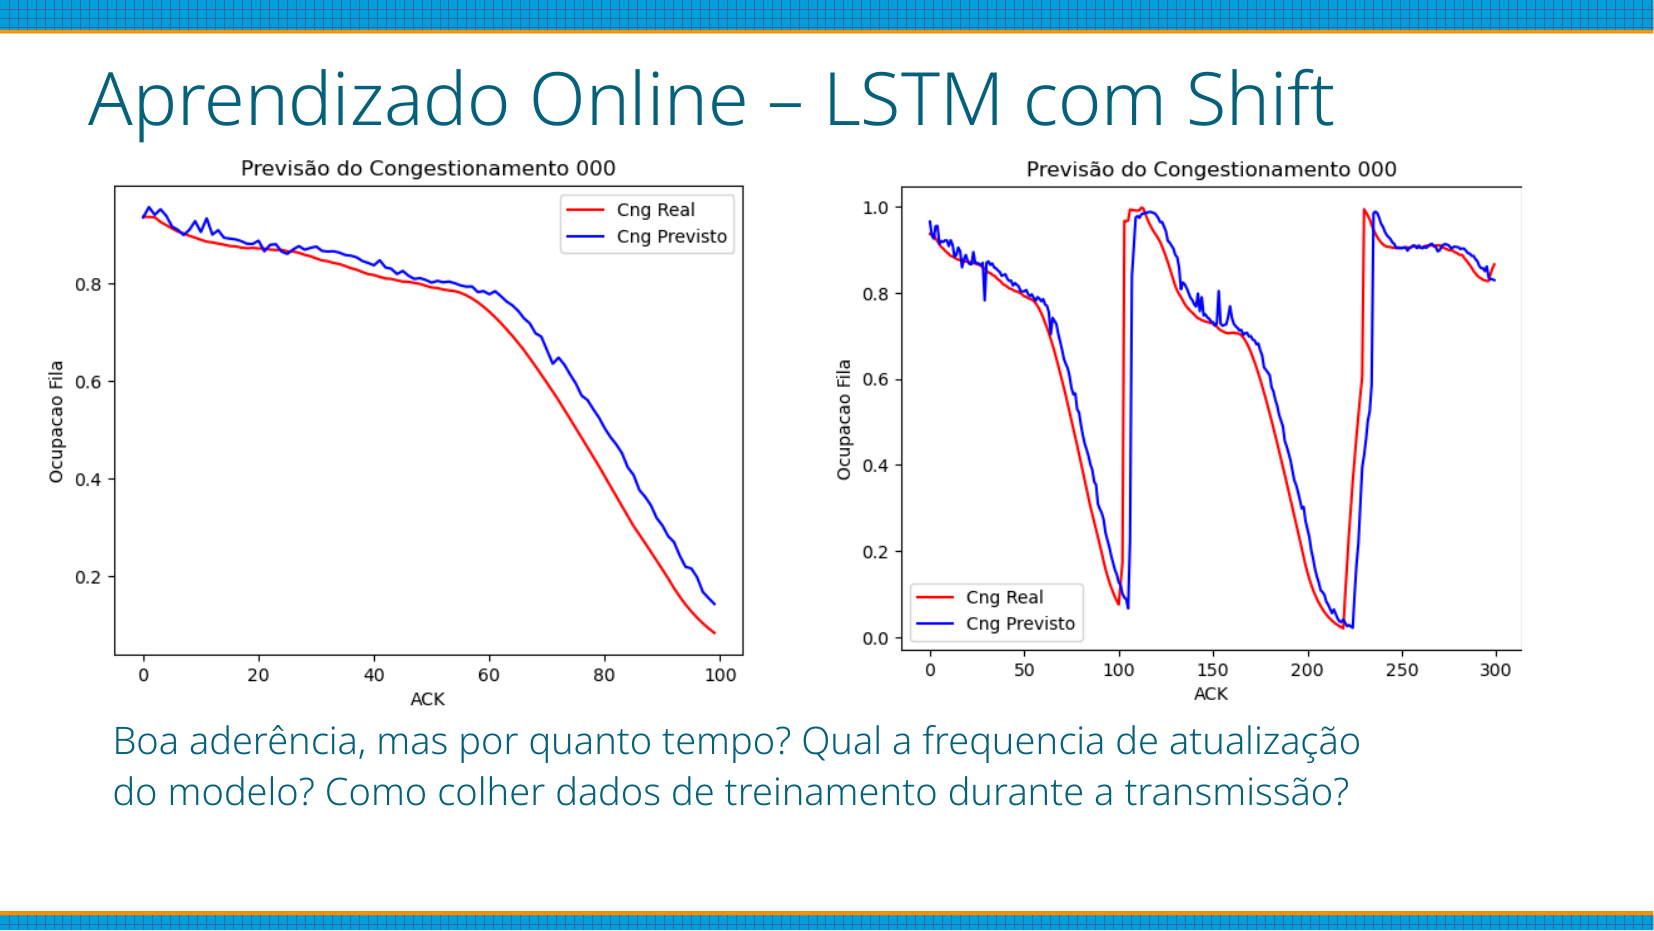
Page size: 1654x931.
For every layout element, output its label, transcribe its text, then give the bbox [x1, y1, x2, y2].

title Boa aderência, mas por quanto tempo? Qual a frequencia de atualização do modelo? Como colher dados de treinamento durante a transmissão? [112, 712, 1374, 819]
title Aprendizado Online – LSTM com Shift [88, 44, 1351, 151]
picture [825, 149, 1576, 715]
picture [37, 149, 759, 713]
